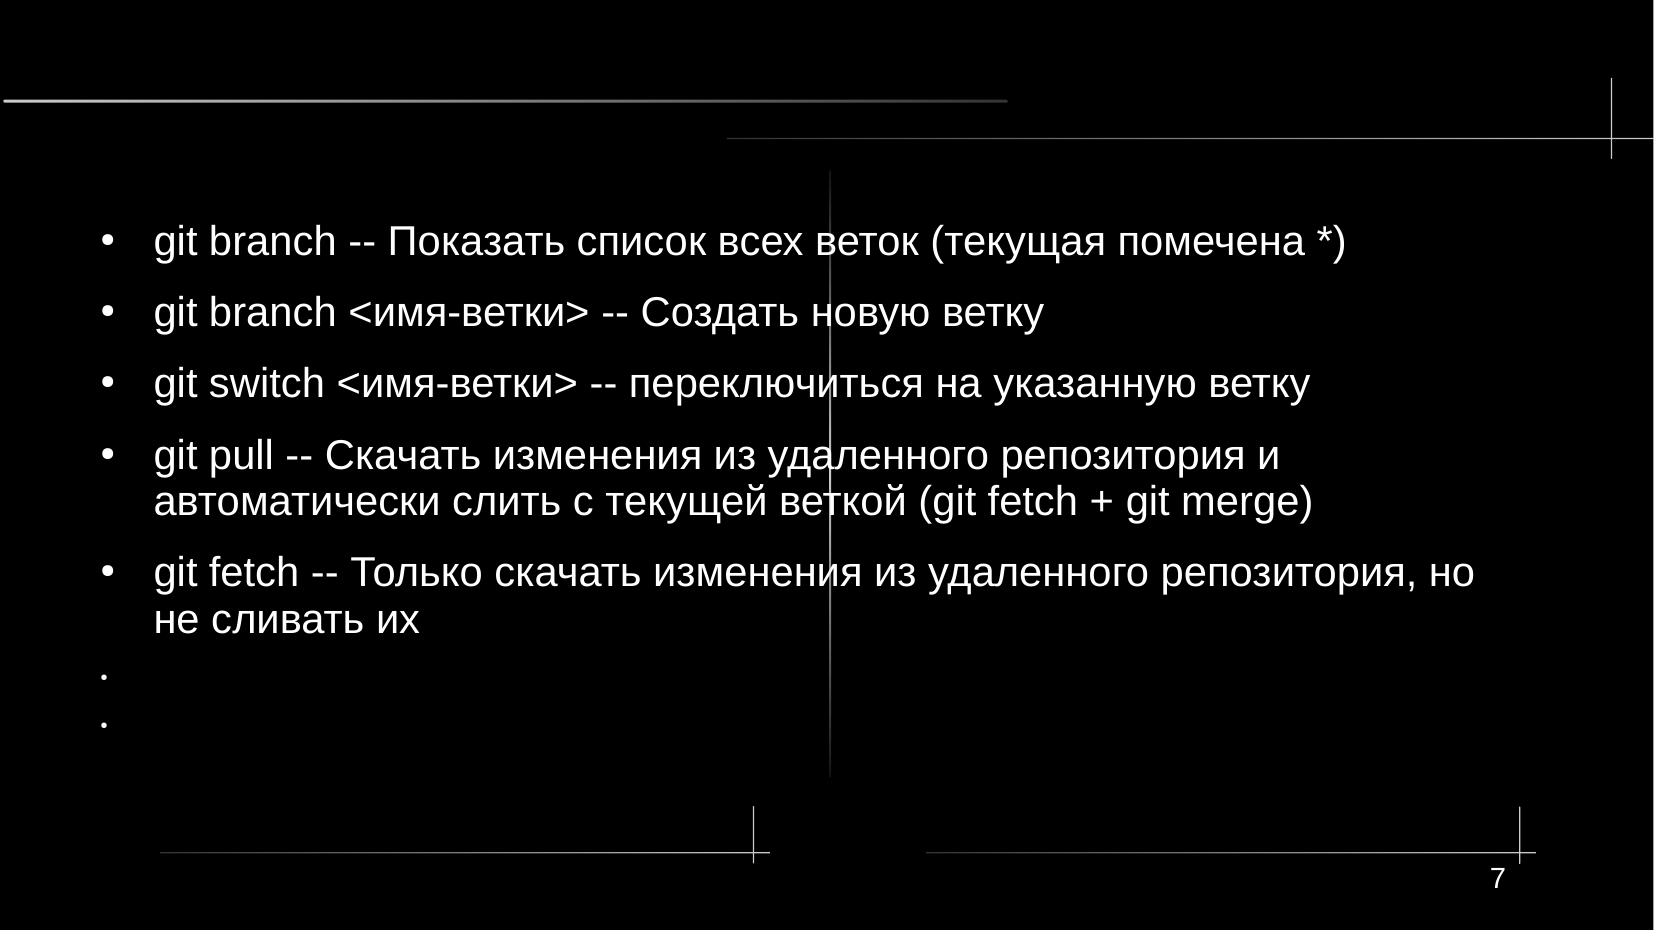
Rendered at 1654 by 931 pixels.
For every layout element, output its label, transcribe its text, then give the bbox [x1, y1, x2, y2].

list git branch -- Показать список всех веток (текущая помечена *) git branch <имя-ветки> -- Создать новую ветку git switch <имя-ветки> -- переключиться на указанную ветку git pull -- Скачать изменения из удаленного репозитория и автоматически слить с текущей веткой (git fetch + git merge) git fetch -- Только скачать изменения из удаленного репозитория, но не сливать их [82, 217, 1501, 758]
